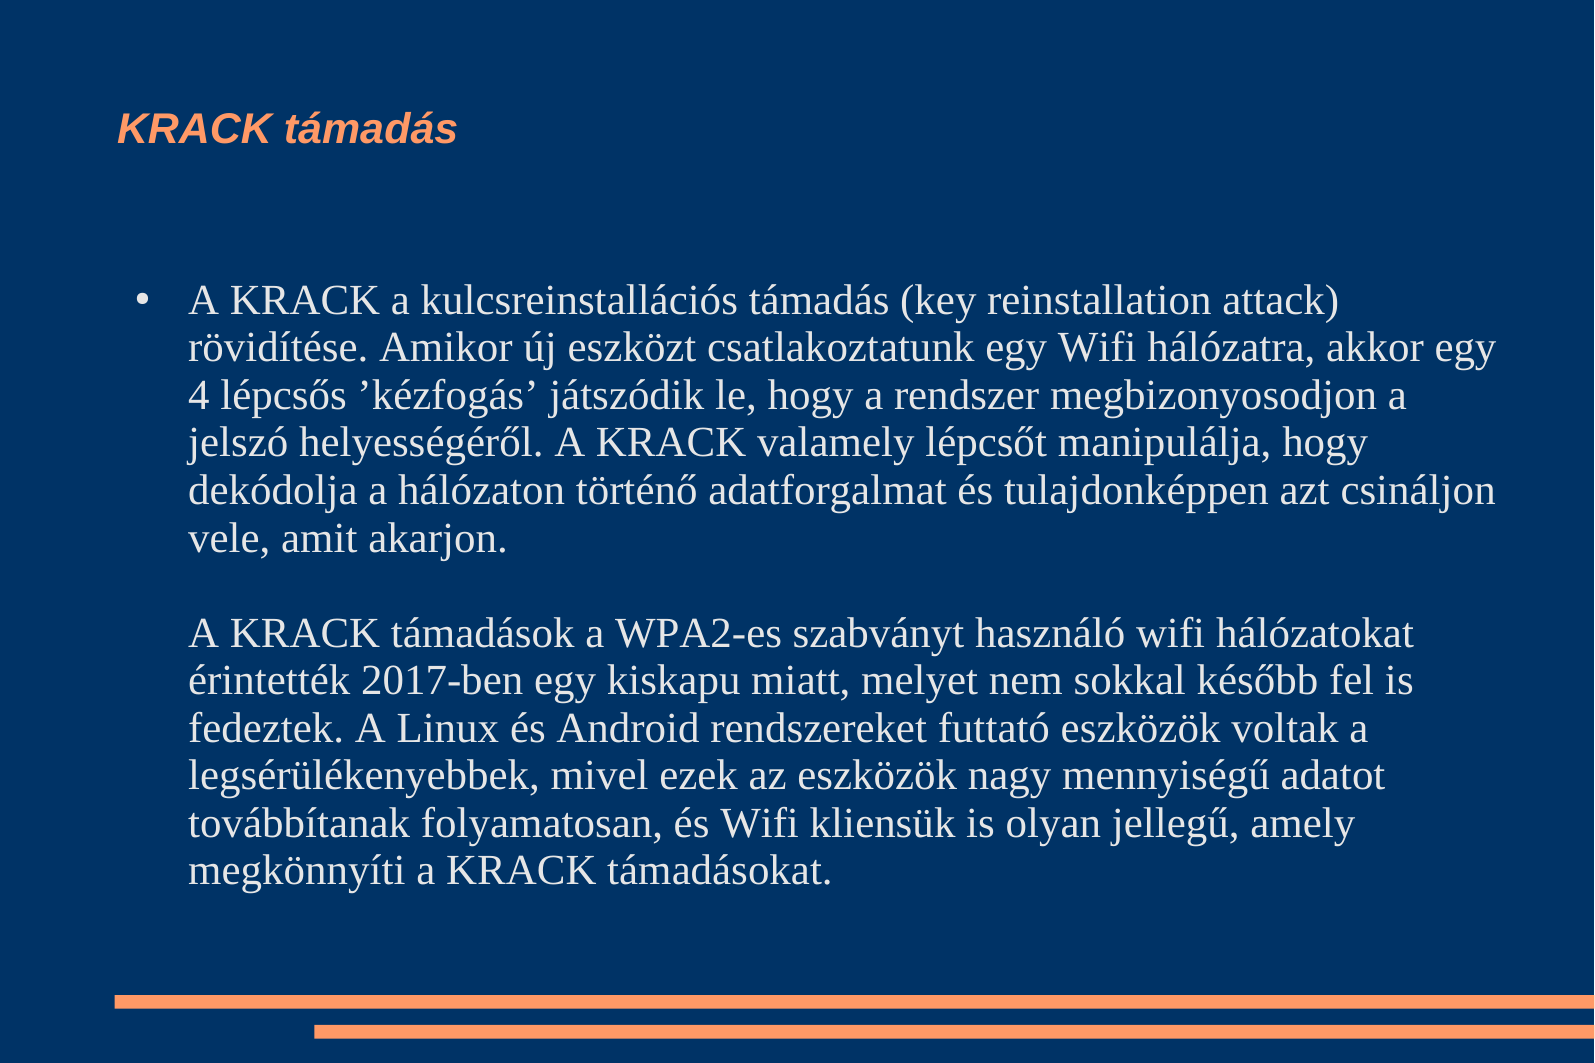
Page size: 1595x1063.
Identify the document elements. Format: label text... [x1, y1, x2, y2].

list A KRACK a kulcsreinstallációs támadás (key reinstallation attack) rövidítése. Amikor új eszközt csatlakoztatunk egy Wifi hálózatra, akkor egy 4 lépcsős ’kézfogás’ játszódik le, hogy a rendszer megbizonyosodjon a jelszó helyességéről. A KRACK valamely lépcsőt manipulálja, hogy dekódolja a hálózaton történő adatforgalmat és tulajdonképpen azt csináljon vele, amit akarjon. A KRACK támadások a WPA2-es szabványt használó wifi hálózatokat érintették 2017-ben egy kiskapu miatt, melyet nem sokkal később fel is fedeztek. A Linux és Android rendszereket futtató eszközök voltak a legsérülékenyebbek, mivel ezek az eszközök nagy mennyiségű adatot továbbítanak folyamatosan, és Wifi kliensük is olyan jellegű, amely megkönnyíti a KRACK támadásokat. [117, 276, 1505, 971]
title KRACK támadás [117, 39, 1479, 218]
